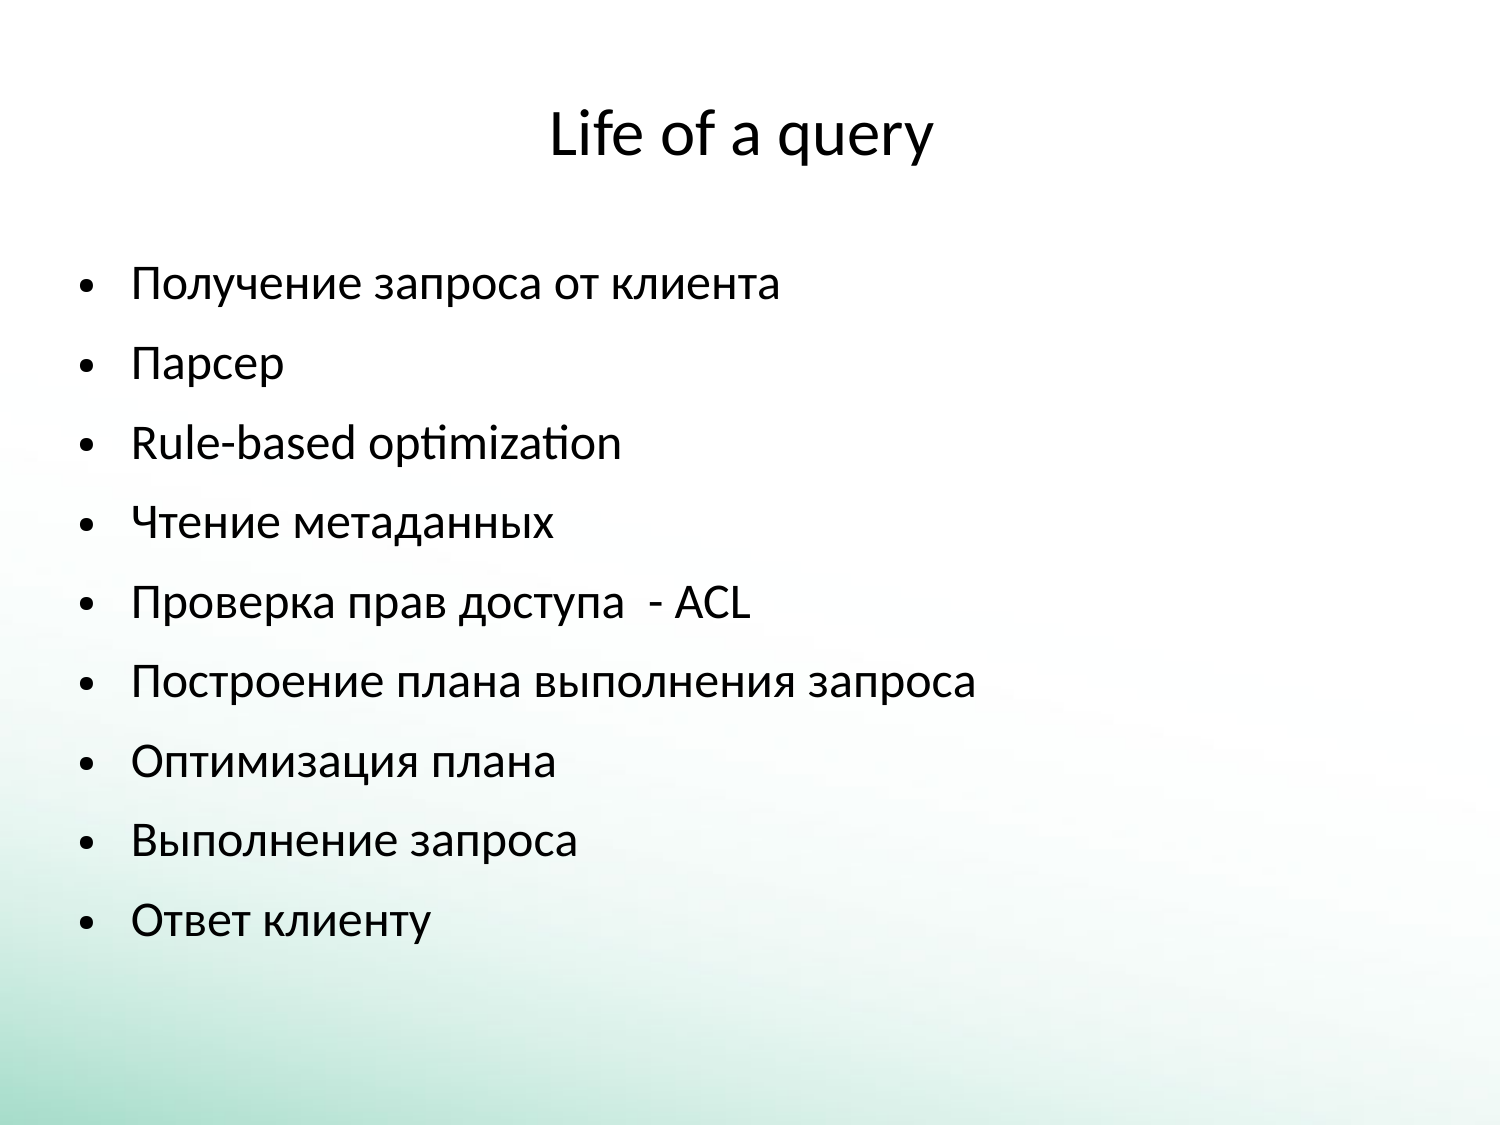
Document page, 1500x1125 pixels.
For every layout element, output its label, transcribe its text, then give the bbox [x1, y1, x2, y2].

list Получение запроса от клиента Парсер Rule-based optimization Чтение метаданных Проверка прав доступа - ACL Построение плана выполнения запроса Оптимизация плана Выполнение запроса Ответ клиенту [60, 262, 1411, 1005]
picture [0, 0, 1500, 1125]
title Life of a query [75, 45, 1425, 233]
